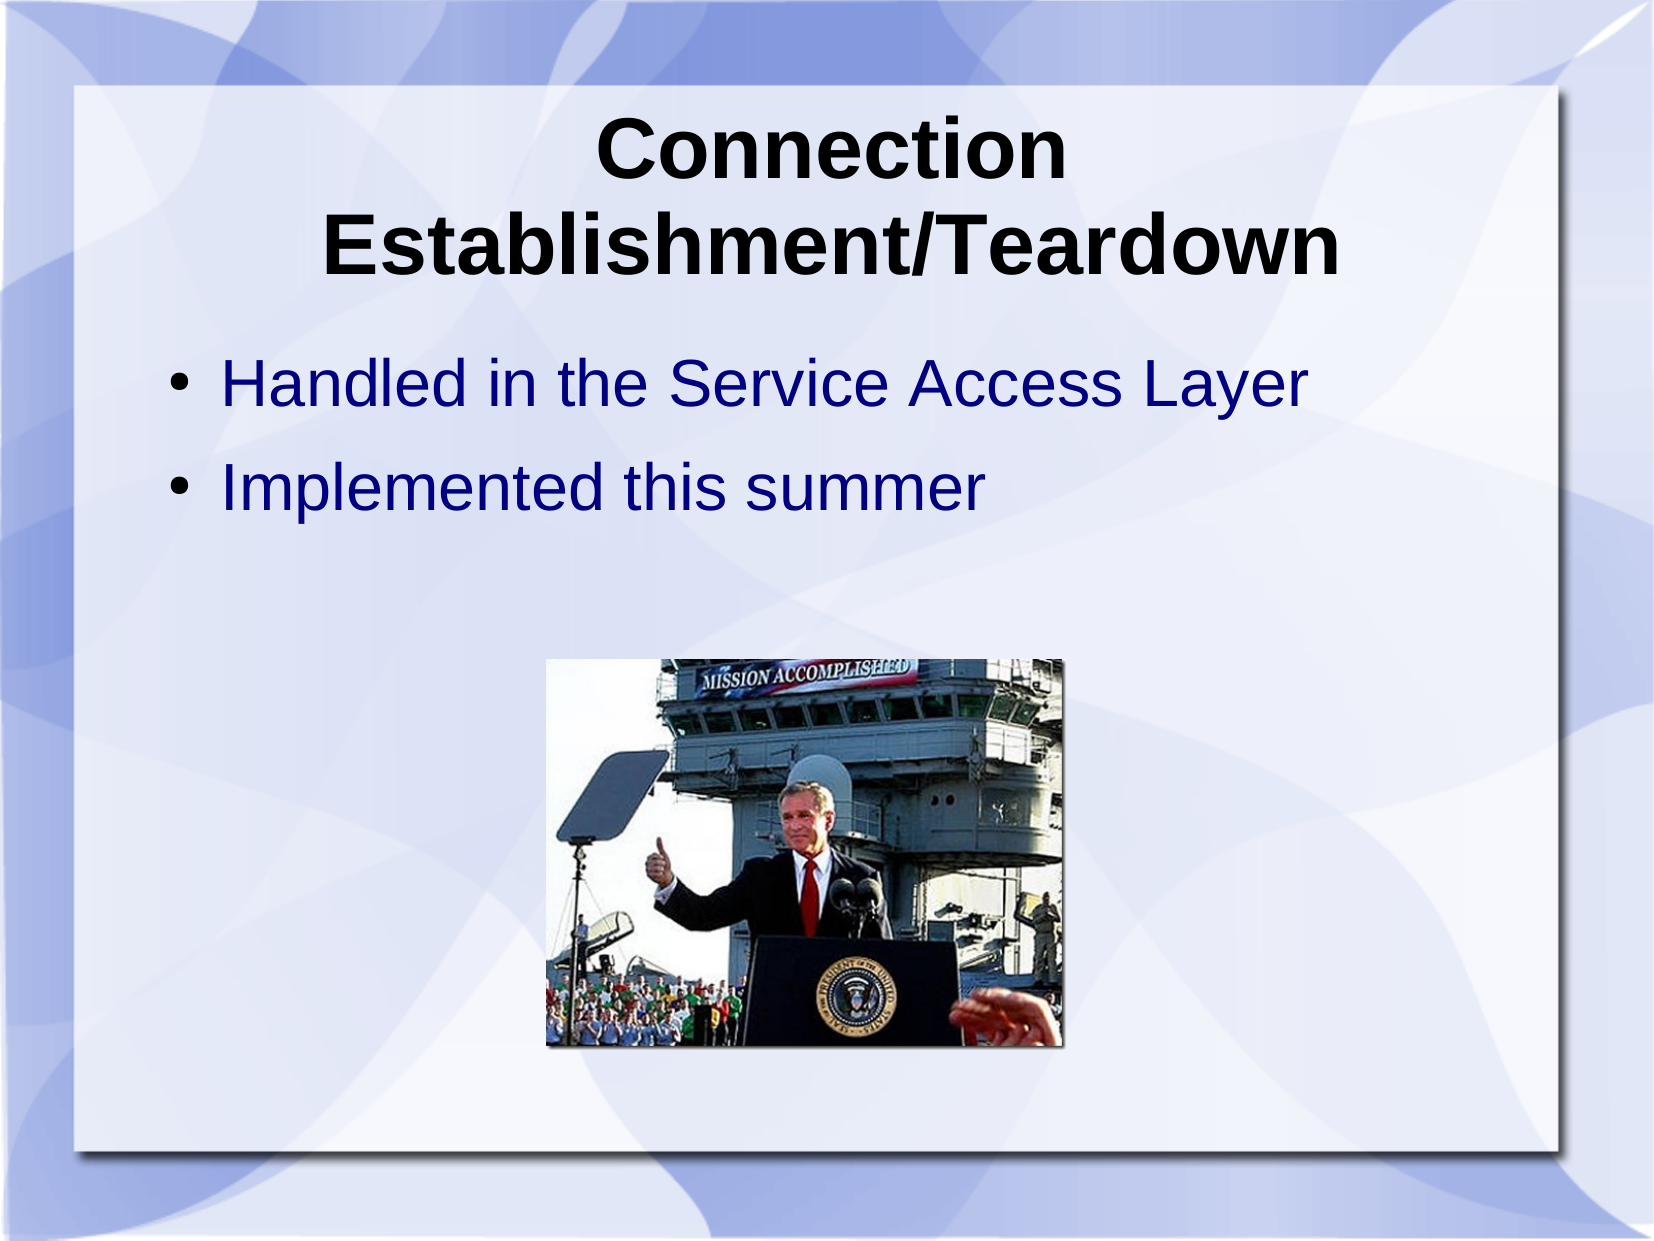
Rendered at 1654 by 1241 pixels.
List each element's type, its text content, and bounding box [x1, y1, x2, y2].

picture [0, 0, 1654, 1241]
list Handled in the Service Access Layer Implemented this summer [150, 345, 1509, 1051]
title Connection Establishment/Teardown [75, 92, 1591, 301]
